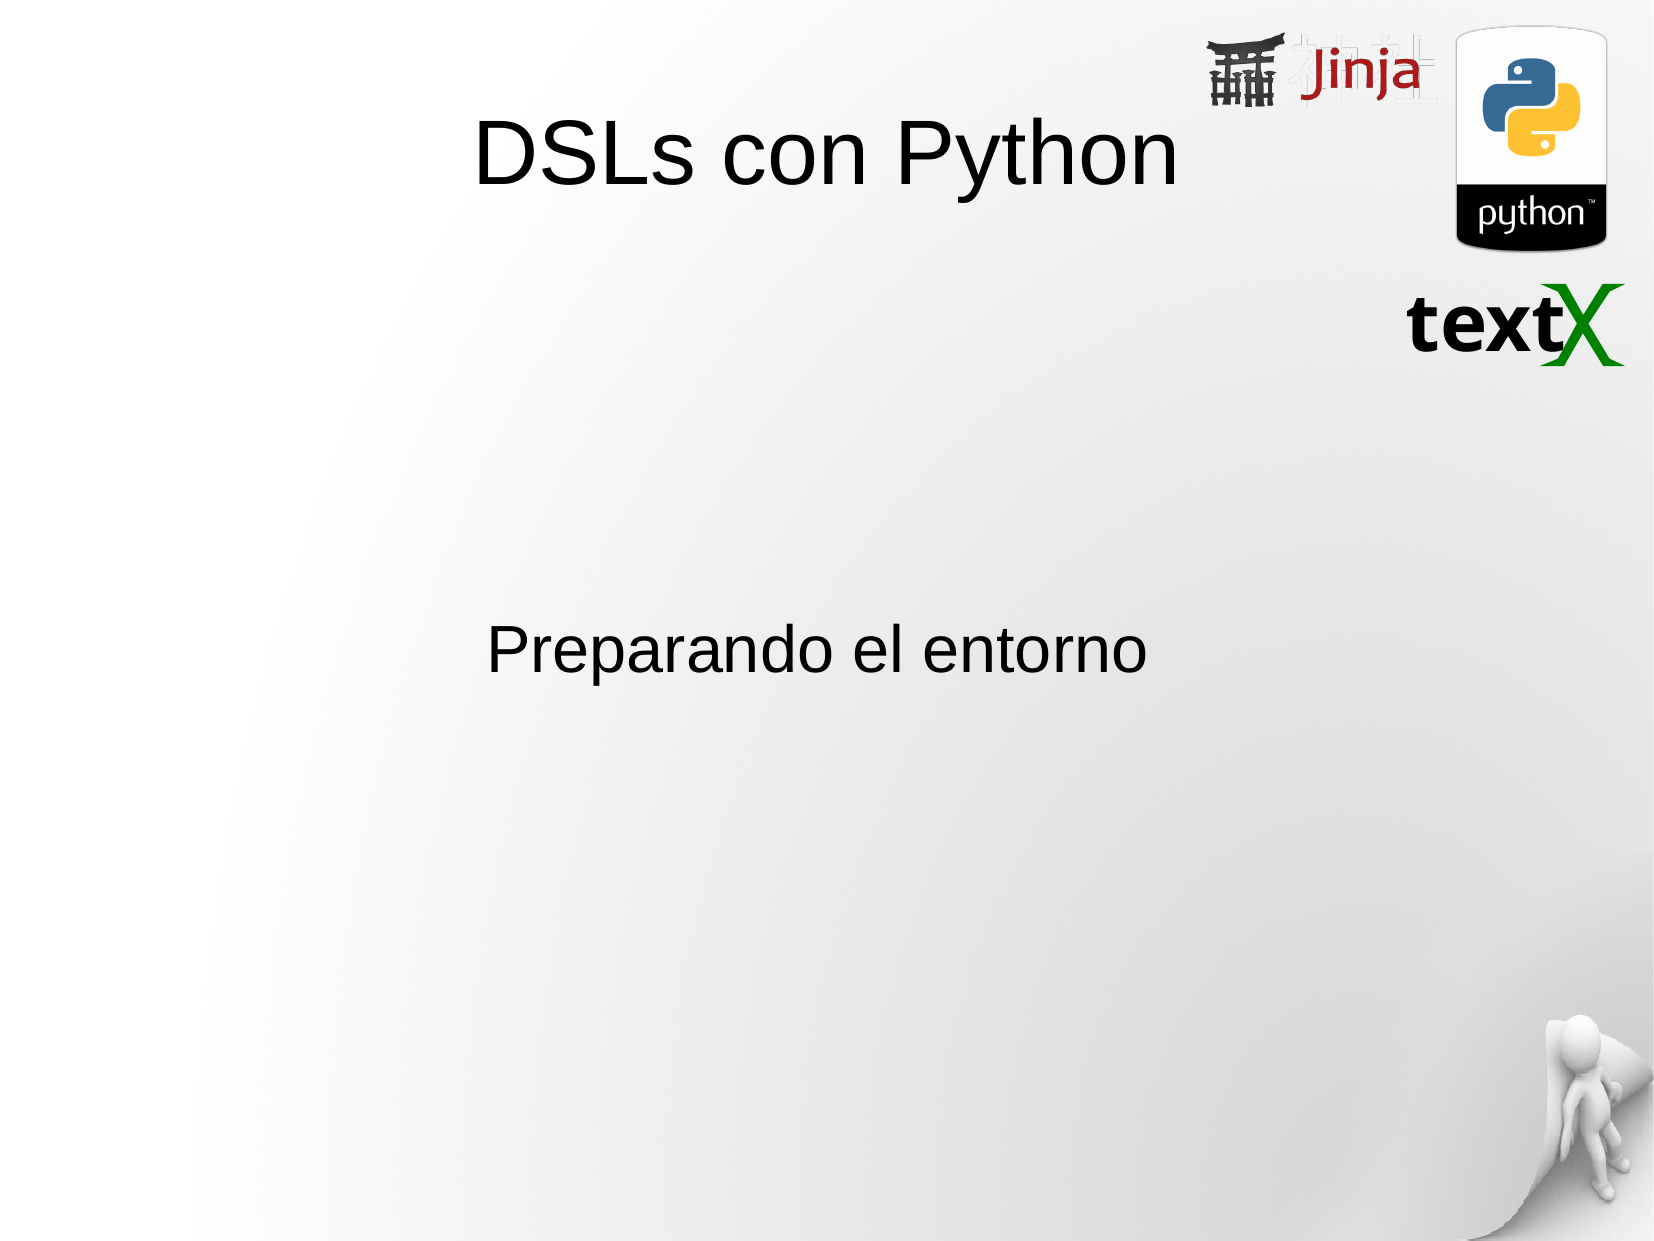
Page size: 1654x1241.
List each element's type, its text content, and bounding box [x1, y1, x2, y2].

subtitle Preparando el entorno [82, 290, 1571, 1010]
title DSLs con Python [82, 49, 1571, 257]
picture [0, 0, 1654, 1241]
